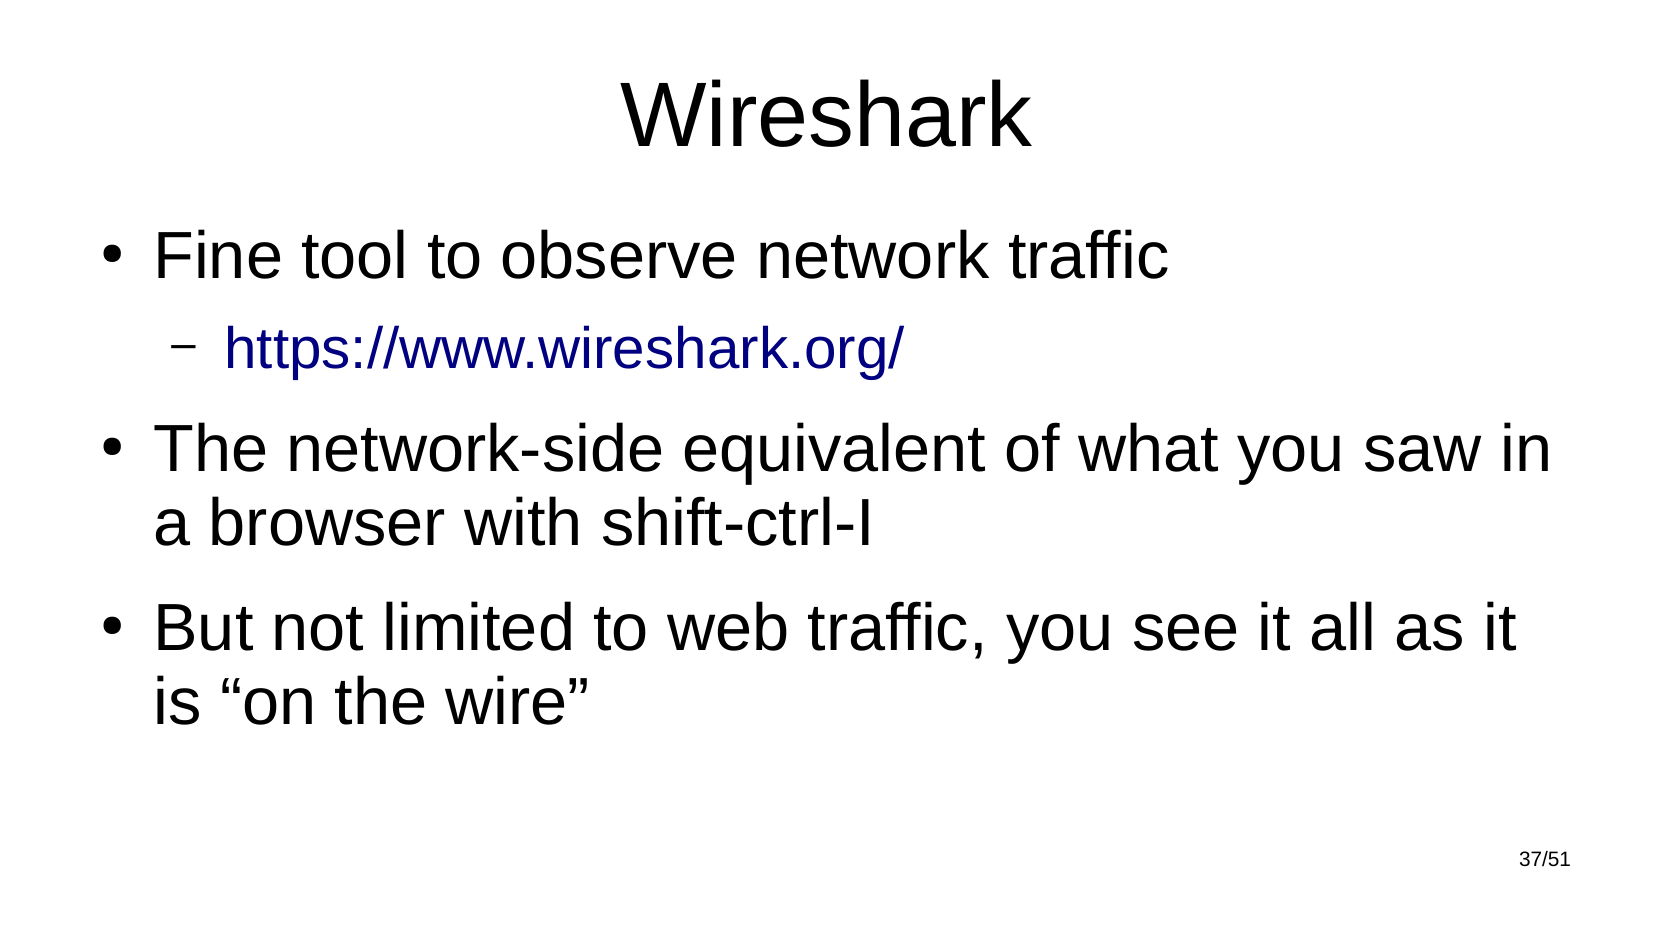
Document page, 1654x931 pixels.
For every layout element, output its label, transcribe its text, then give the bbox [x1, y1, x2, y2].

list Fine tool to observe network traffic https://www.wireshark.org/ The network-side equivalent of what you saw in a browser with shift-ctrl-I But not limited to web traffic, you see it all as it is “on the wire” [82, 217, 1571, 758]
title Wireshark [82, 37, 1571, 193]
